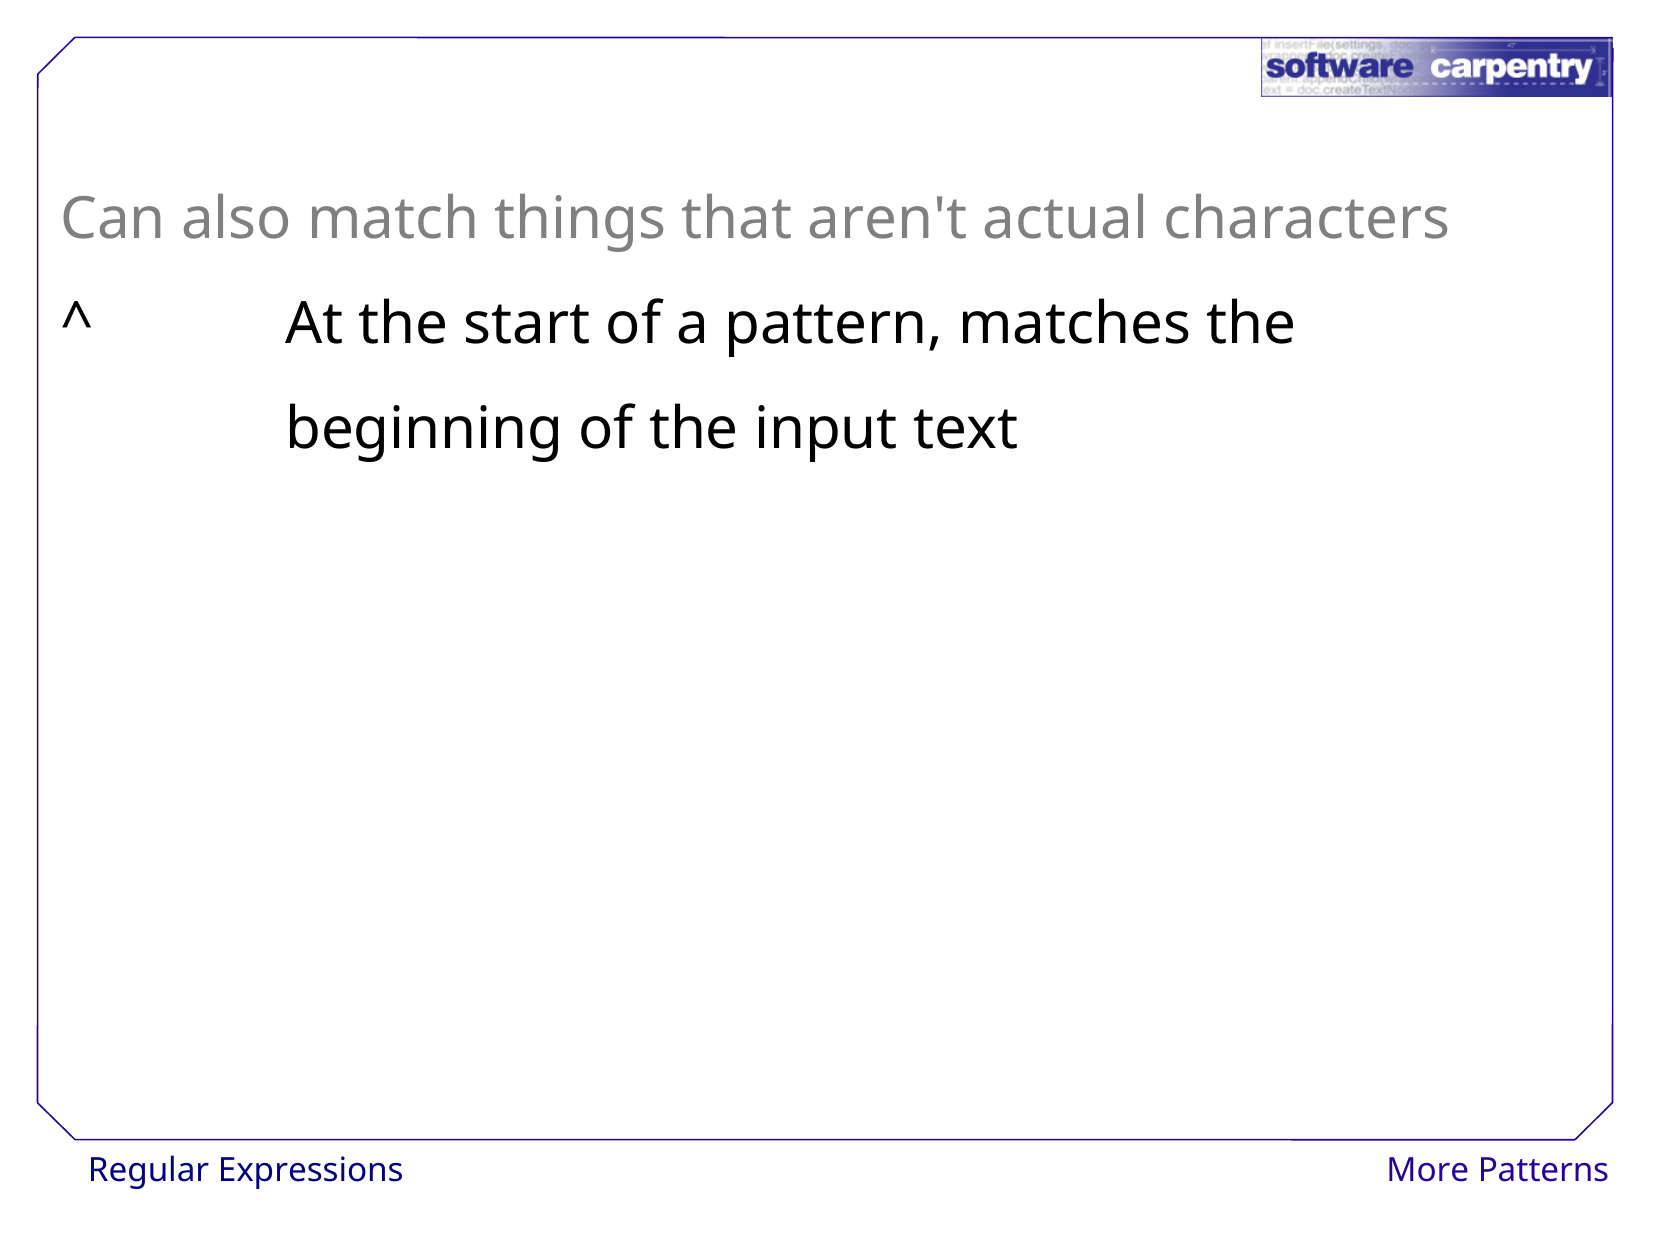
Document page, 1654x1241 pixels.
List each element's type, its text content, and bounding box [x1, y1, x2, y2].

text_box Can also match things that aren't actual characters ^ At the start of a pattern, matches the beginning of the input text [45, 138, 1616, 469]
picture [1261, 39, 1613, 97]
